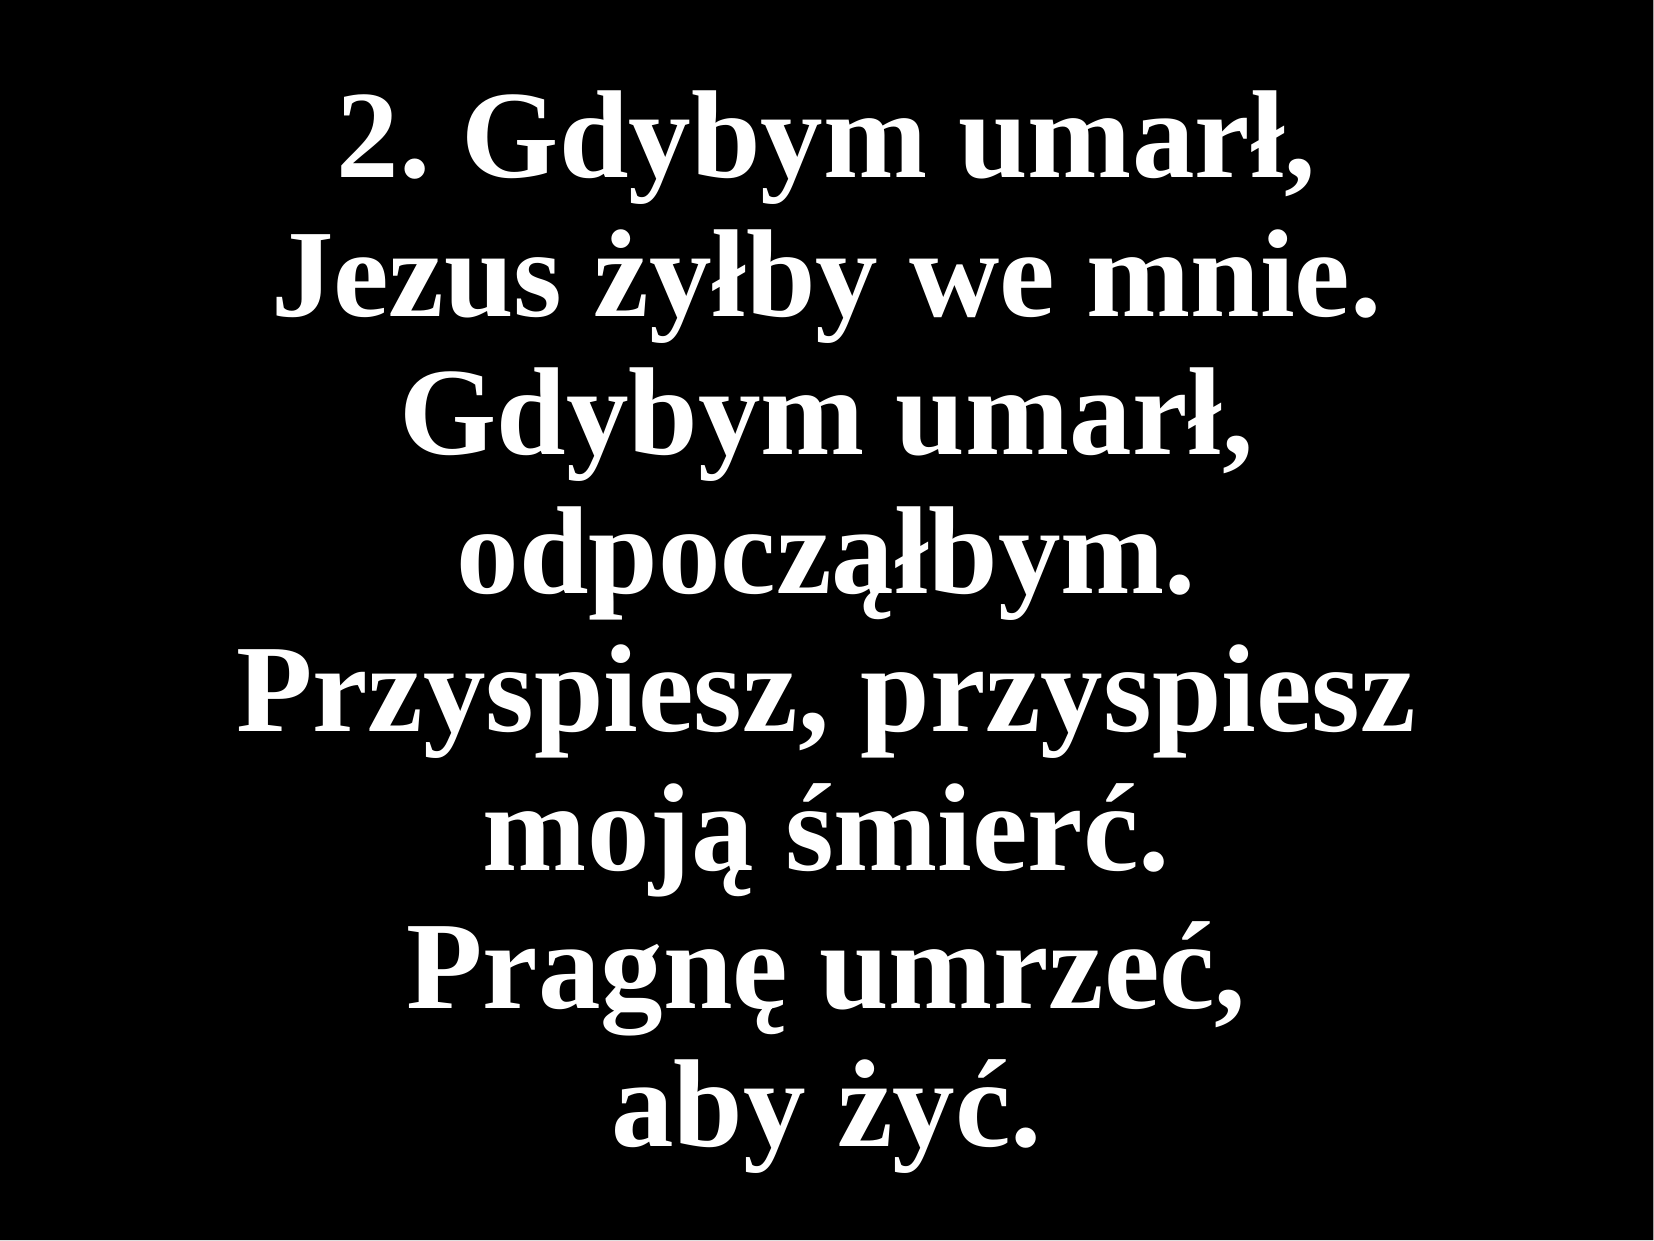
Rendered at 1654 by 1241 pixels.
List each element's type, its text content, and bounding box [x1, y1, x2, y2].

title 2. Gdybym umarł, Jezus żyłby we mnie. Gdybym umarł, odpocząłbym. Przyspiesz, przyspiesz moją śmierć. Pragnę umrzeć, aby żyć. [0, 0, 1654, 1241]
